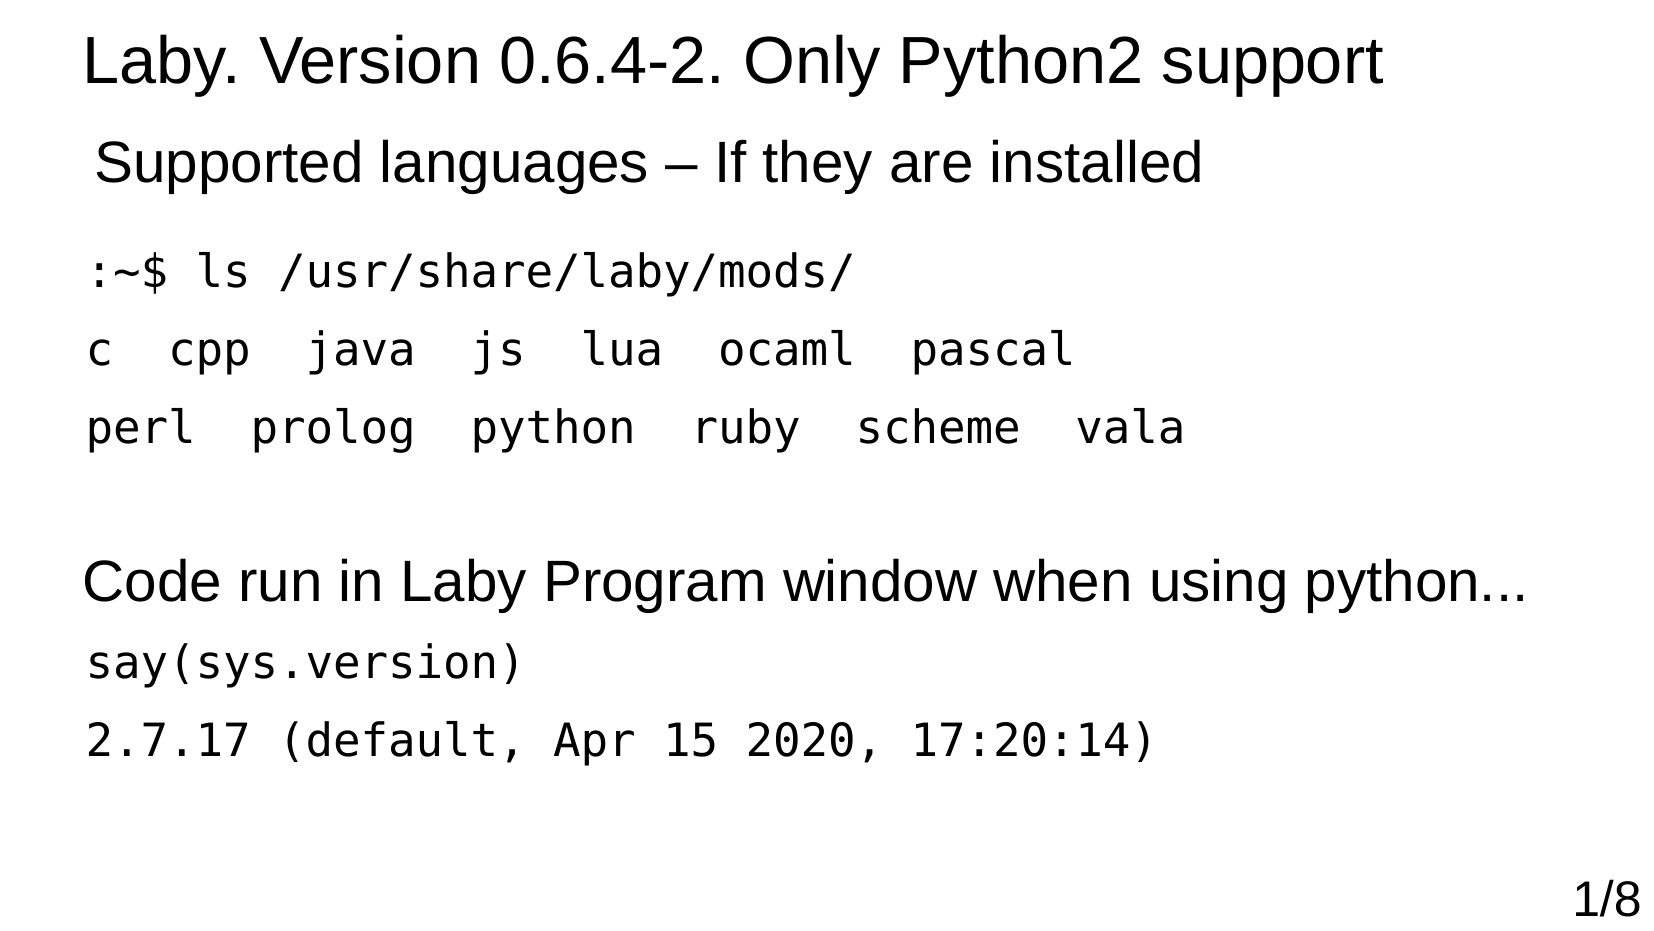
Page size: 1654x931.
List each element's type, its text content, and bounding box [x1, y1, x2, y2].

text_box :~$ ls /usr/share/laby/mods/ c cpp java js lua ocaml pascal perl prolog python ruby scheme vala say(sys.version) 2.7.17 (default, Apr 15 2020, 17:20:14) [70, 237, 1595, 821]
title 1/8 [1523, 871, 1642, 931]
title Laby. Version 0.6.4-2. Only Python2 support [82, 22, 1571, 98]
subtitle [82, 129, 1630, 886]
text_box Code run in Laby Program window when using python... [82, 549, 1571, 632]
text_box Supported languages – If they are installed [94, 129, 1583, 201]
